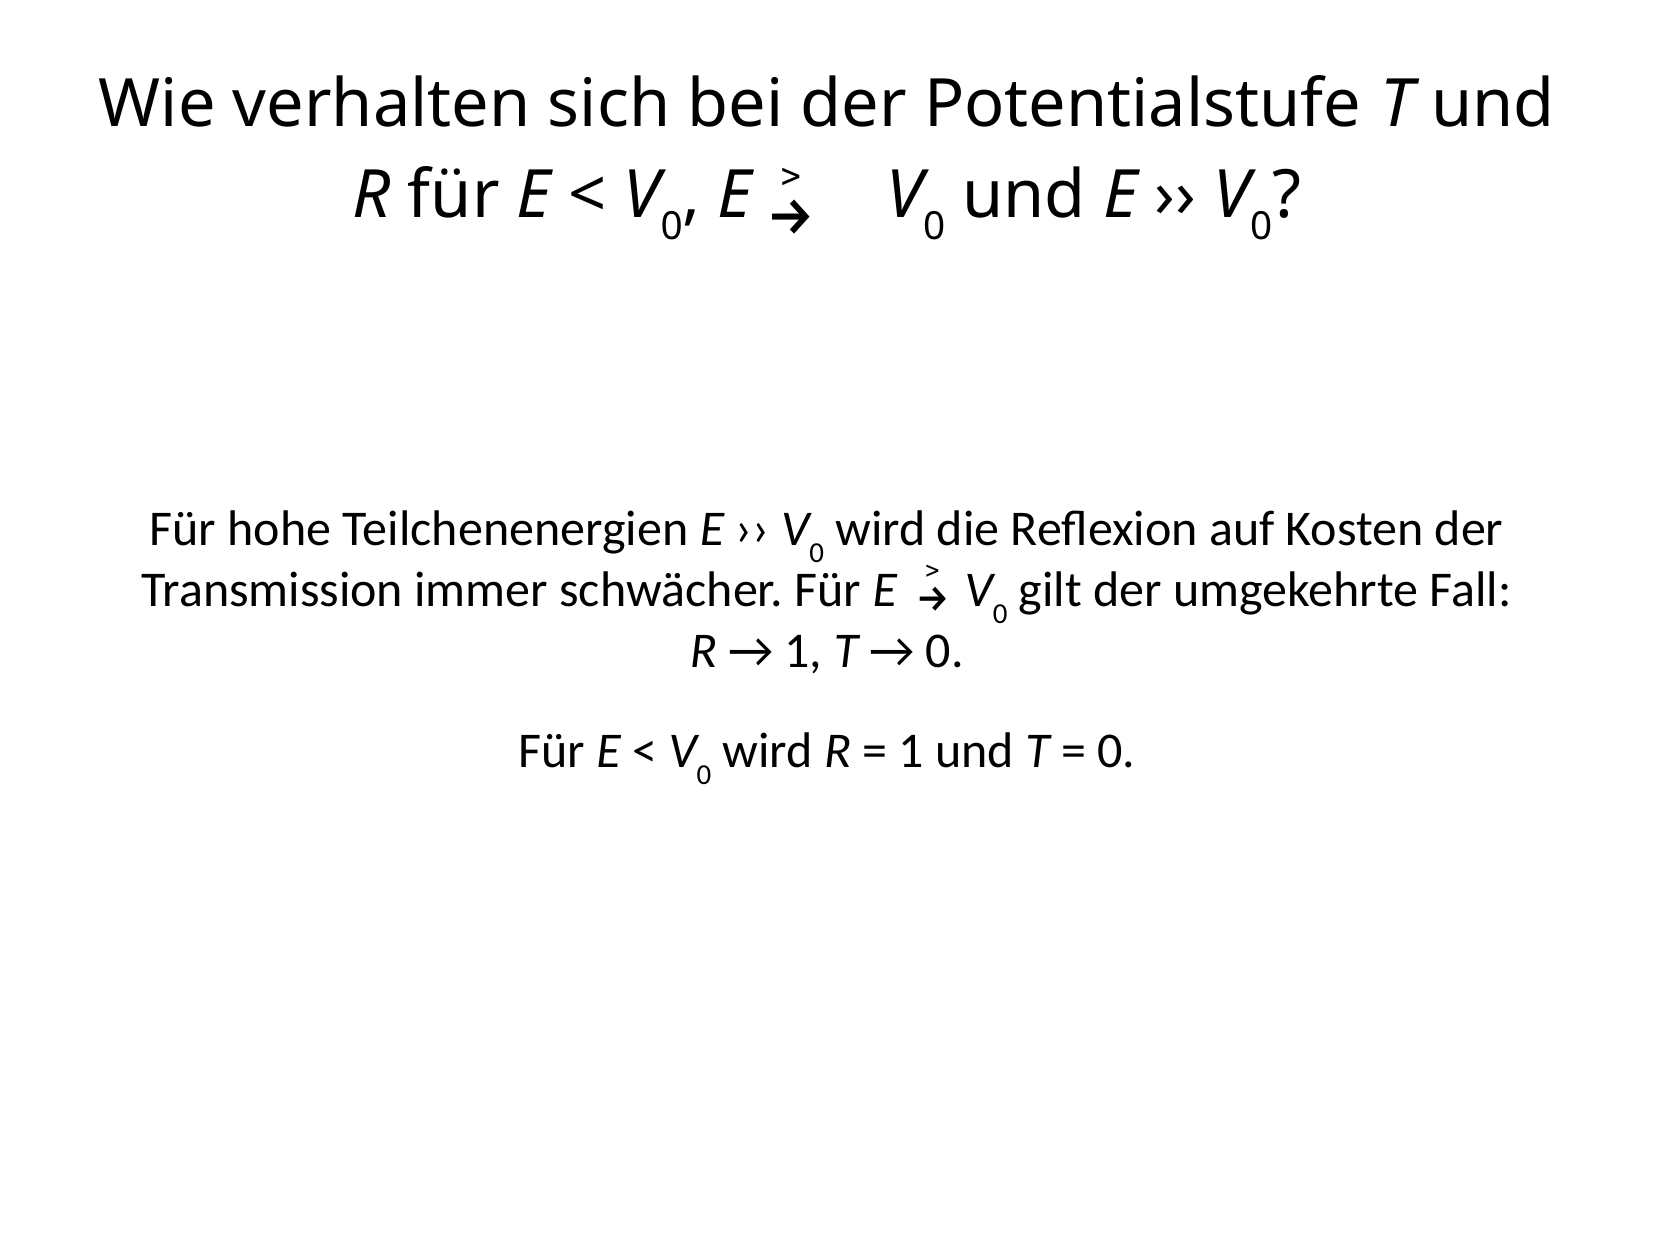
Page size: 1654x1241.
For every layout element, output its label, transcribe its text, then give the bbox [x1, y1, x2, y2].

chart [912, 554, 954, 614]
subtitle Für hohe Teilchenenergien E ›› V0 wird die Reflexion auf Kosten der Transmission immer schwächer. Für E V0 gilt der umgekehrte Fall: R → 1, T → 0. Für E < V0 wird R = 1 und T = 0. [82, 290, 1571, 1010]
chart [761, 152, 821, 237]
title Wie verhalten sich bei der Potentialstufe T und R für E < V0, E V0 und E ›› V0? [82, 49, 1571, 257]
